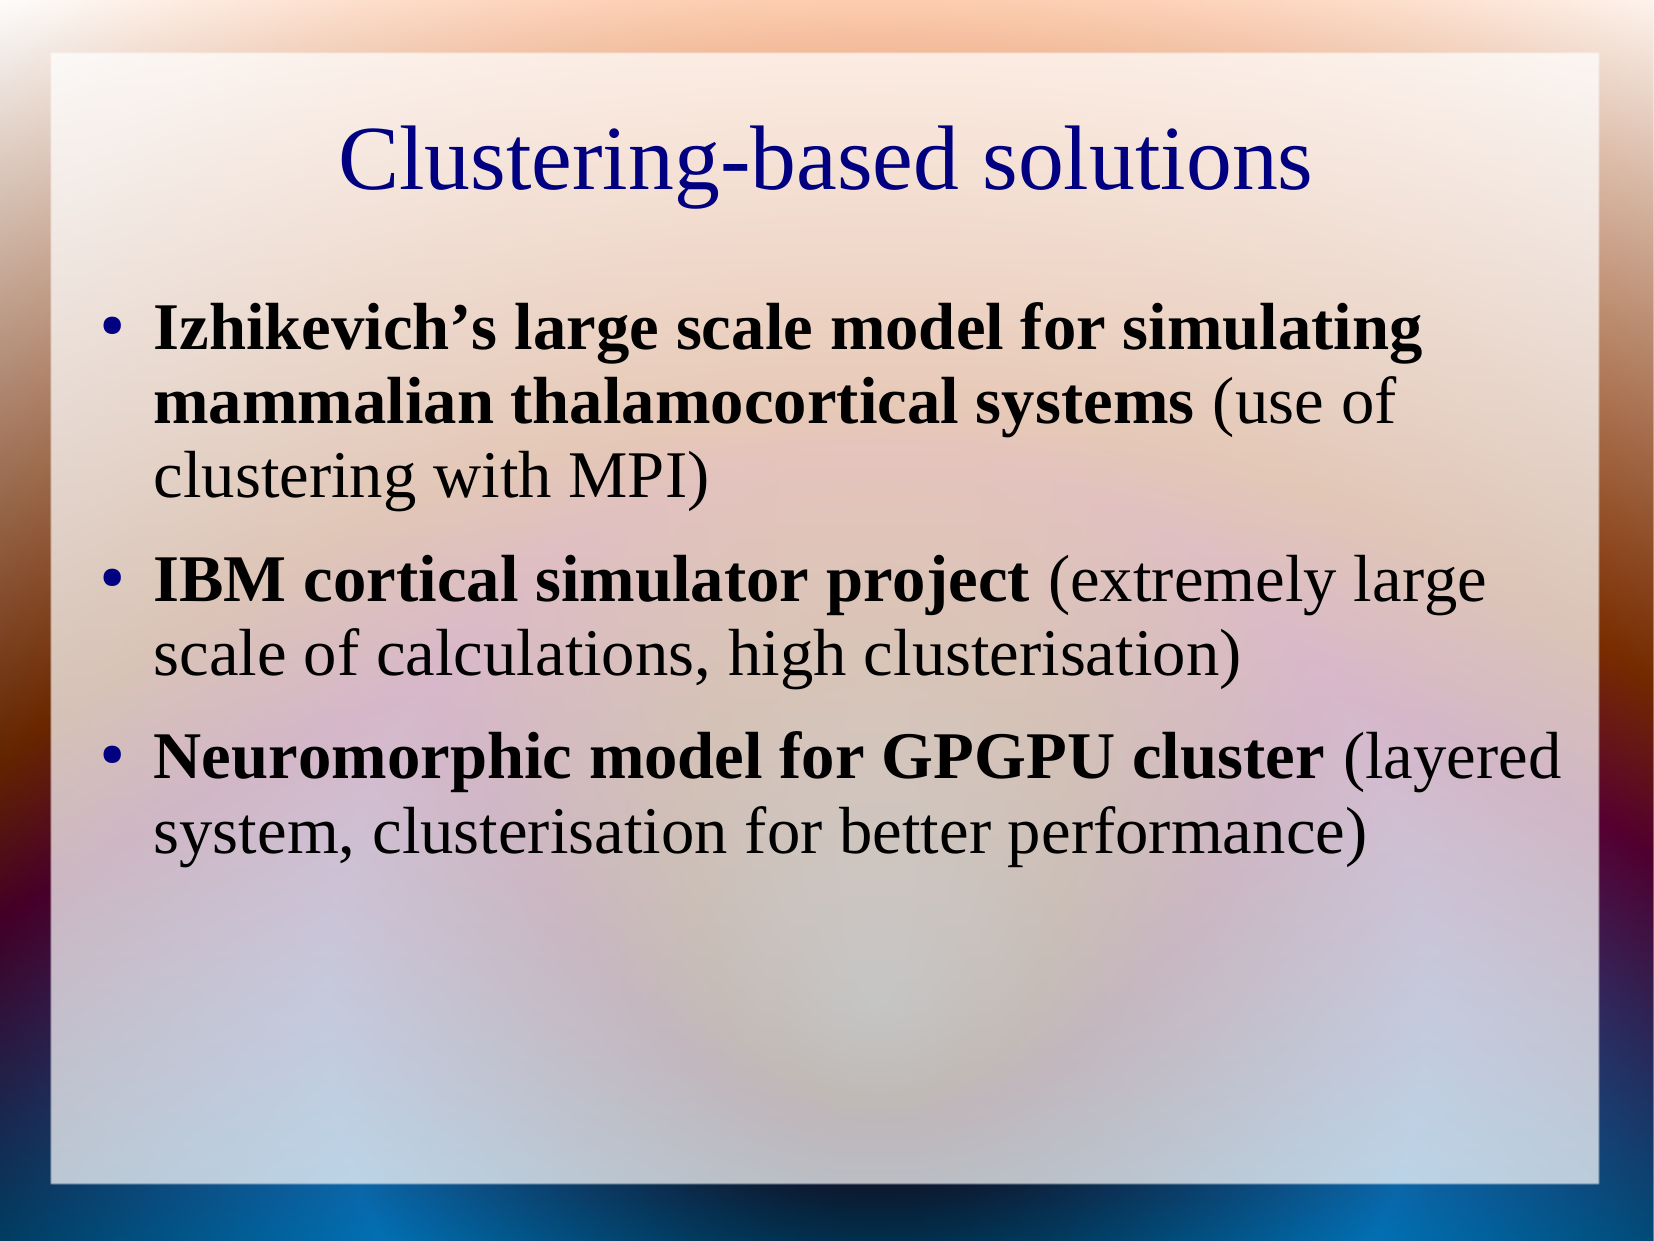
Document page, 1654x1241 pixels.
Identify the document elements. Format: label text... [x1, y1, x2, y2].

picture [0, 0, 1654, 1241]
title Clustering-based solutions [82, 55, 1571, 263]
list Izhikevich’s large scale model for simulating mammalian thalamocortical systems (use of clustering with MPI) IBM cortical simulator project (extremely large scale of calculations, high clusterisation) Neuromorphic model for GPGPU cluster (layered system, clusterisation for better performance) [82, 290, 1571, 1010]
